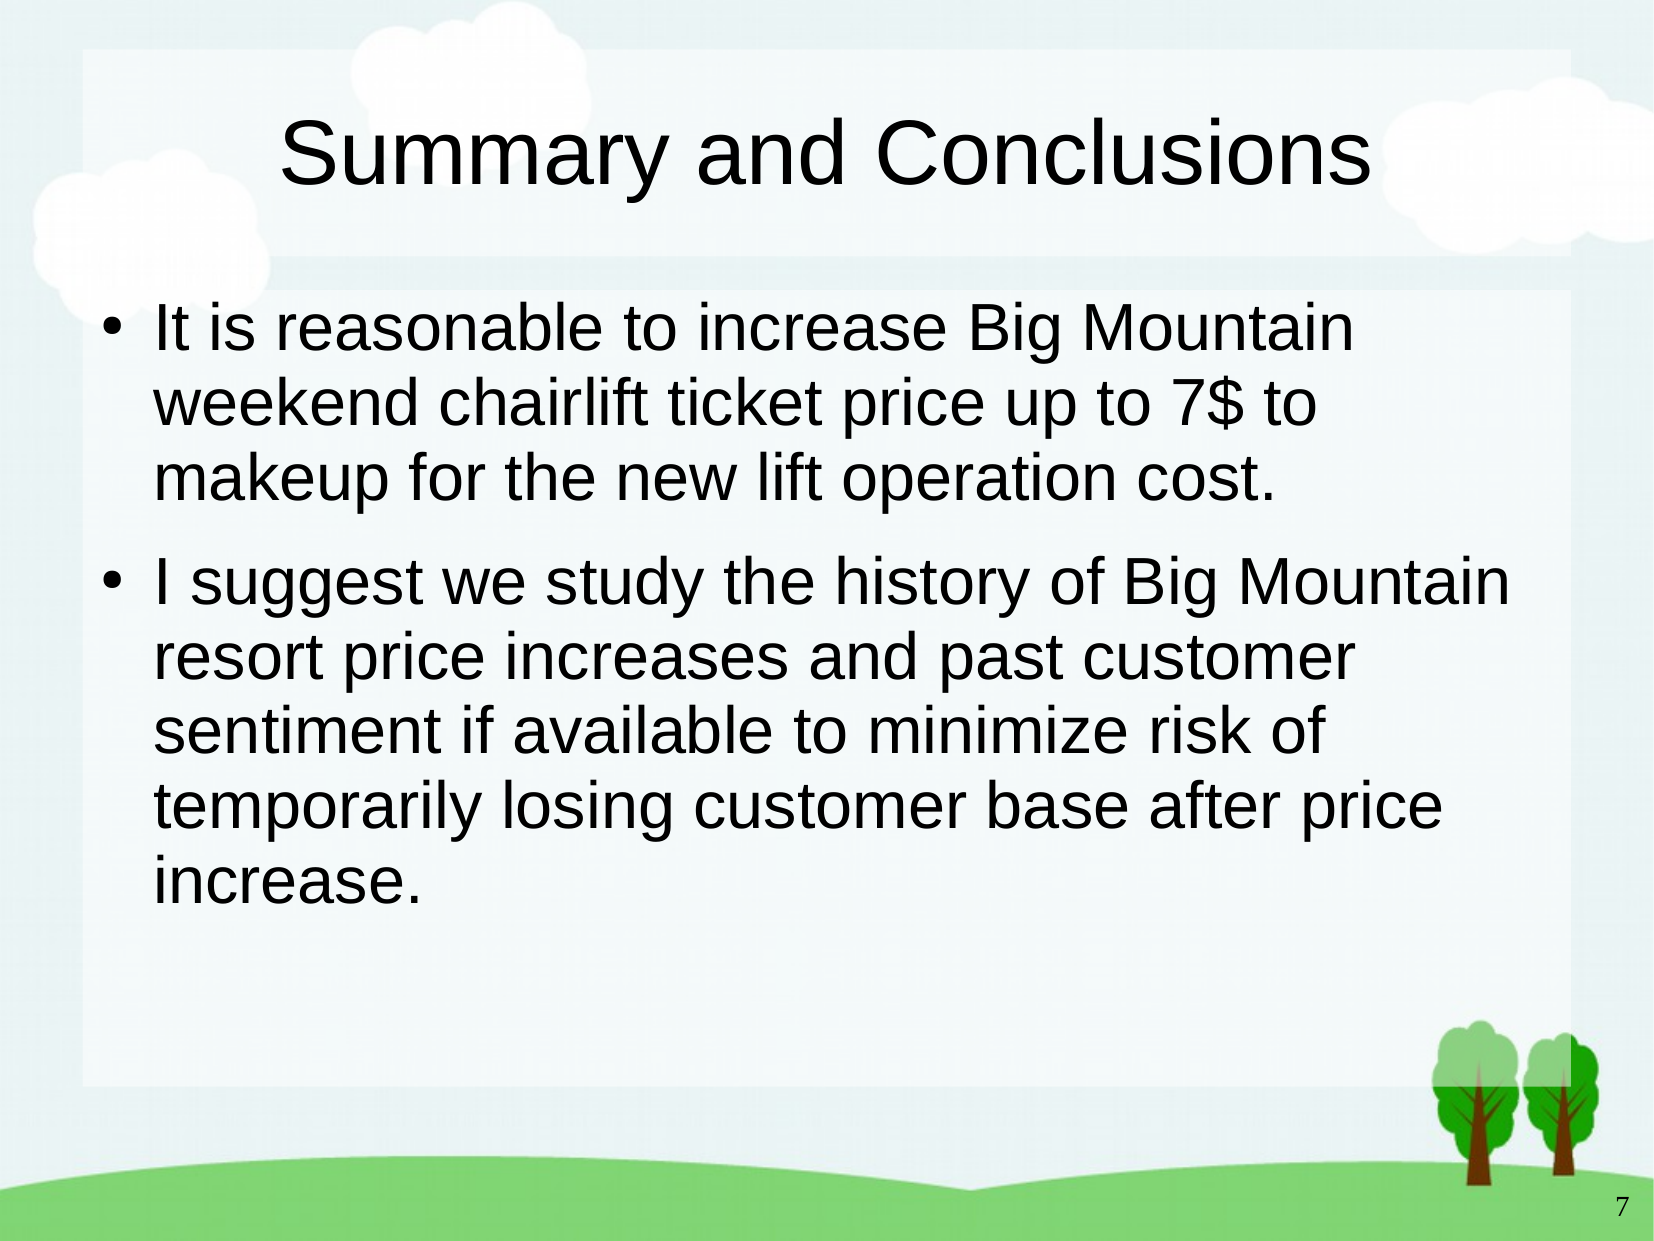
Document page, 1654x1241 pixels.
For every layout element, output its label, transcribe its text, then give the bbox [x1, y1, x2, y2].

title Summary and Conclusions [82, 49, 1571, 257]
picture [0, 0, 1654, 1241]
list It is reasonable to increase Big Mountain weekend chairlift ticket price up to 7$ to makeup for the new lift operation cost. I suggest we study the history of Big Mountain resort price increases and past customer sentiment if available to minimize risk of temporarily losing customer base after price increase. [82, 290, 1571, 1087]
